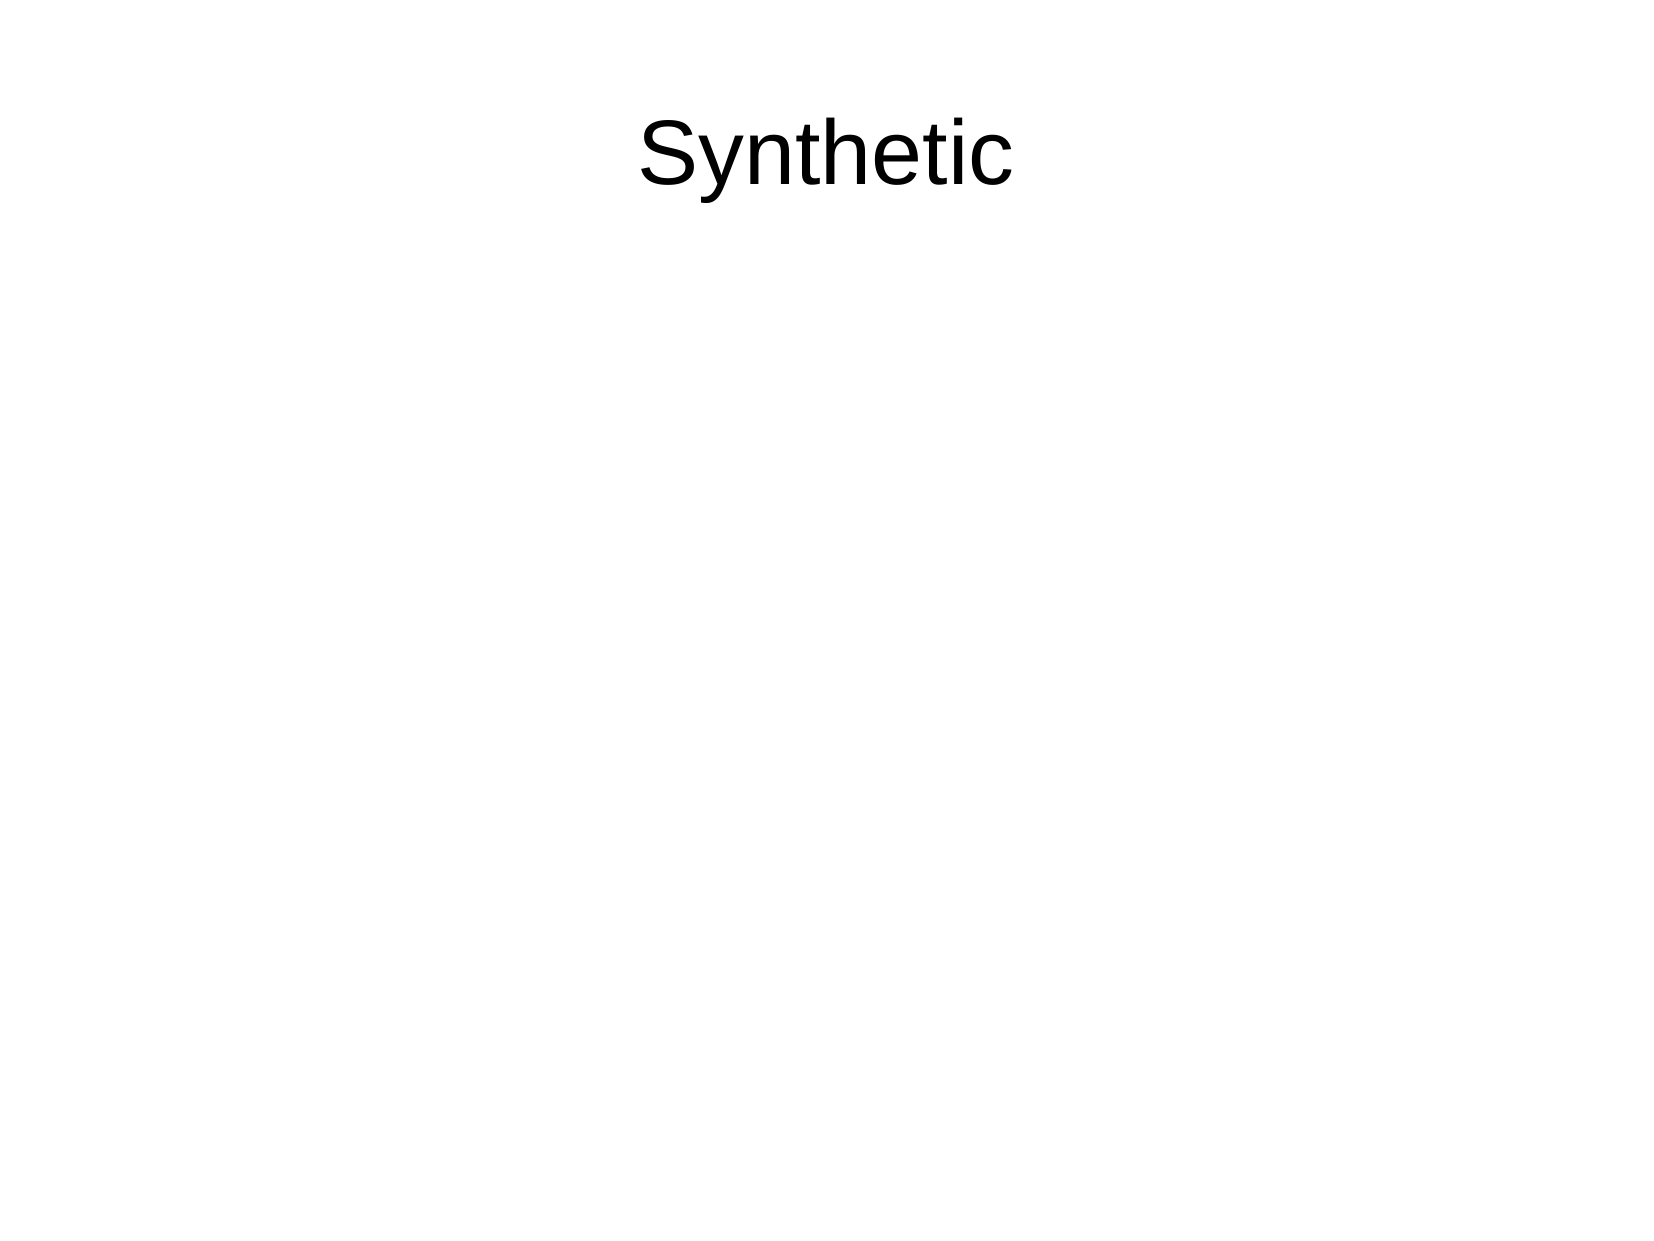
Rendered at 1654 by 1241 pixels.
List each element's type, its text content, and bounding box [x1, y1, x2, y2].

title Synthetic [82, 49, 1571, 257]
